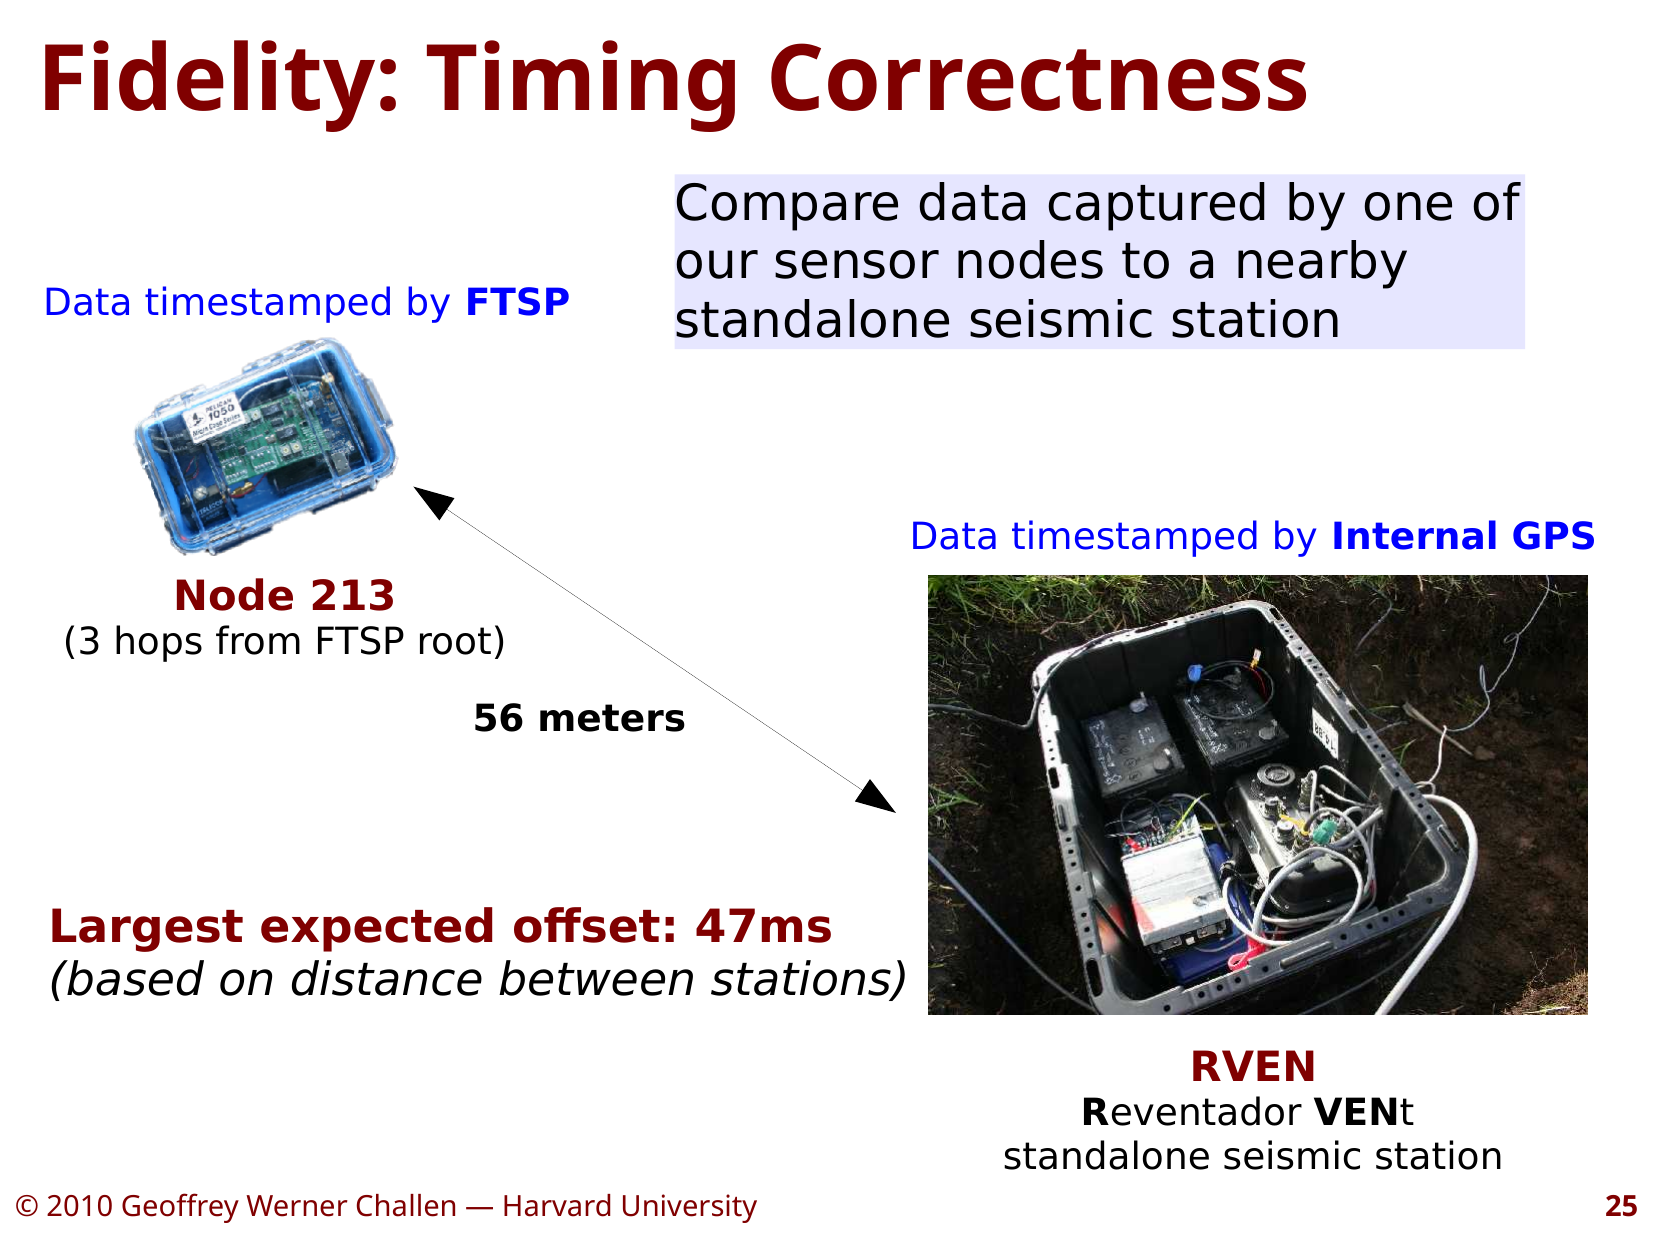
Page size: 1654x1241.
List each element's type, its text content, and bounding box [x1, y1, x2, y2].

text_box RVEN Reventador VENt standalone seismic station [988, 1035, 1541, 1186]
text_box Node 213 (3 hops from FTSP root) [48, 564, 541, 672]
title Fidelity: Timing Correctness [0, 7, 1654, 143]
list Compare data captured by one of our sensor nodes to a nearby standalone seismic station [674, 174, 1526, 350]
text_box Largest expected offset: 47ms (based on distance between stations) [33, 892, 992, 1014]
picture [928, 575, 1588, 1015]
picture [125, 333, 403, 563]
text_box 56 meters [457, 689, 702, 748]
text_box Data timestamped by FTSP [28, 273, 681, 333]
text_box Data timestamped by Internal GPS [894, 507, 1624, 566]
